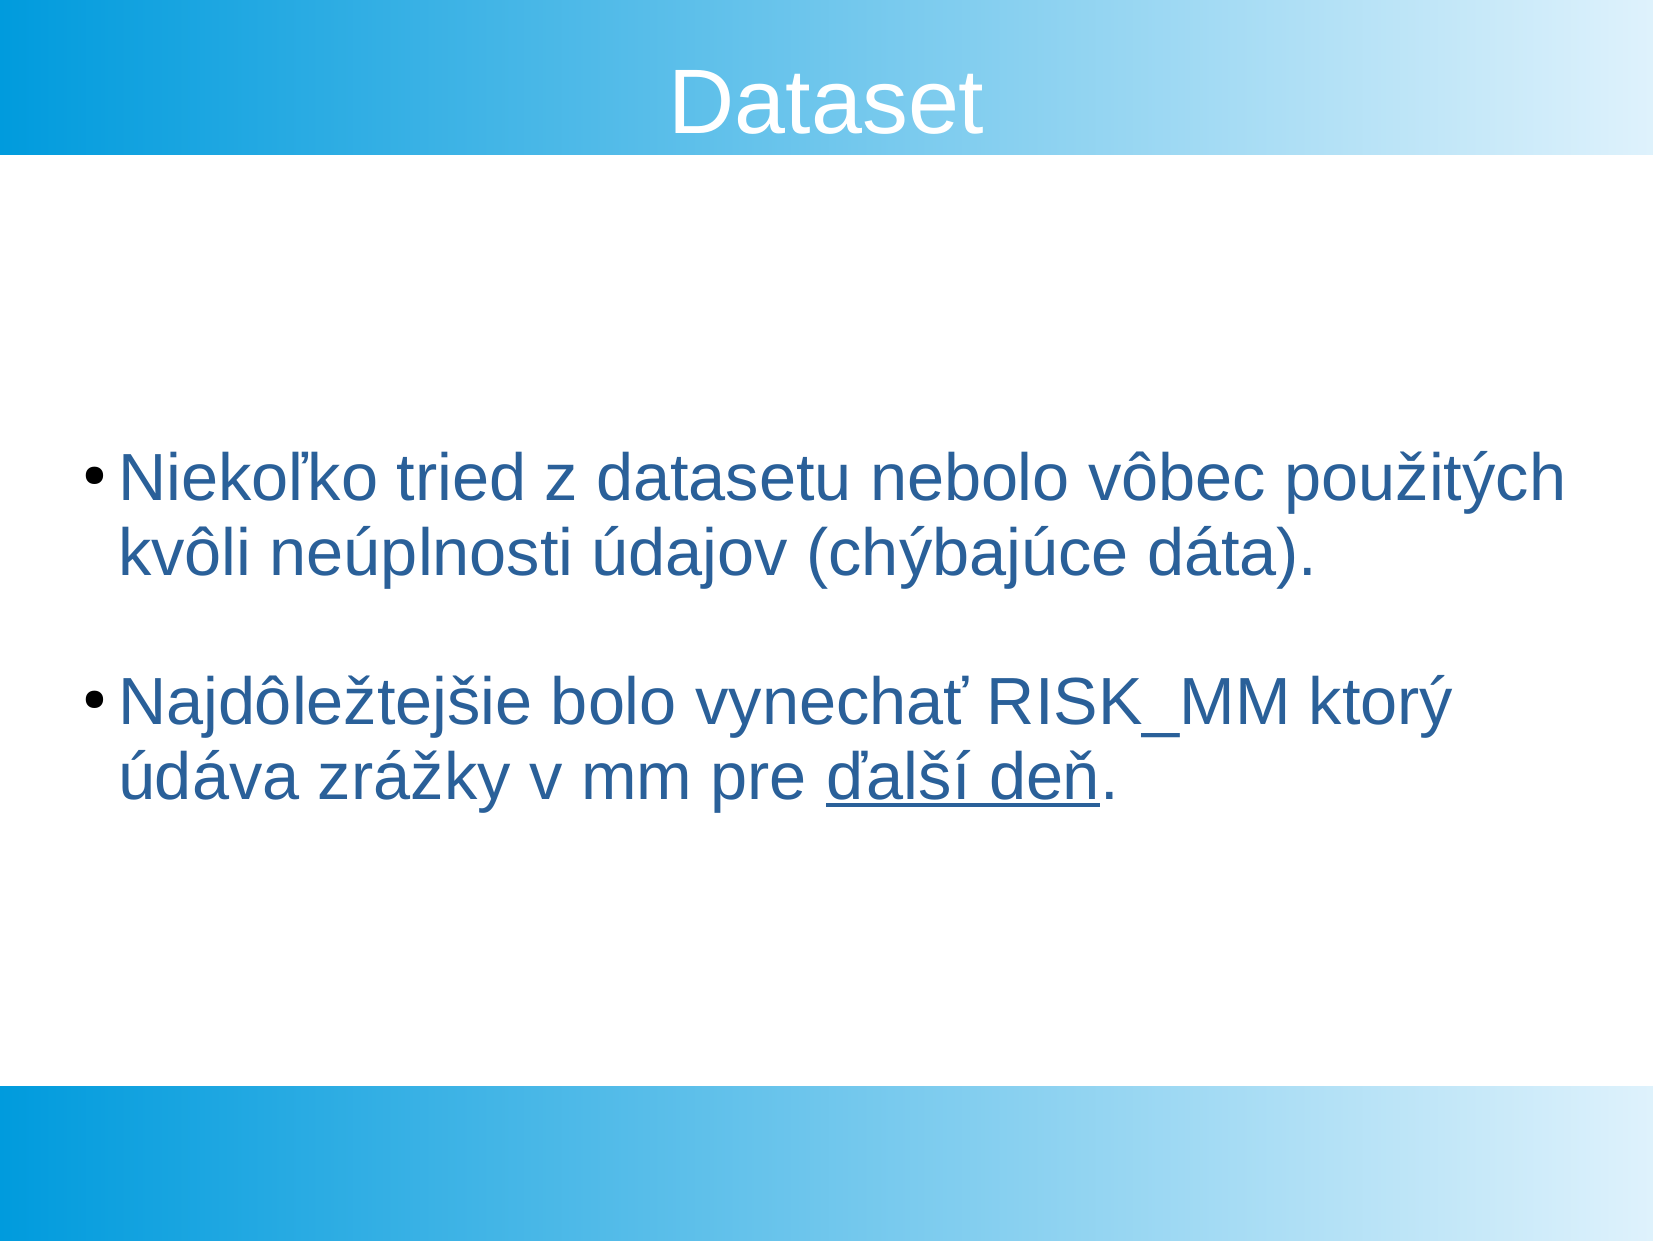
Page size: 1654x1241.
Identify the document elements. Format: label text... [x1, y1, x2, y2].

subtitle Niekoľko tried z datasetu nebolo vôbec použitých kvôli neúplnosti údajov (chýbajúce dáta). Najdôležtejšie bolo vynechať RISK_MM ktorý údáva zrážky v mm pre ďalší deň. [82, 290, 1571, 1010]
title Dataset [82, 49, 1571, 155]
